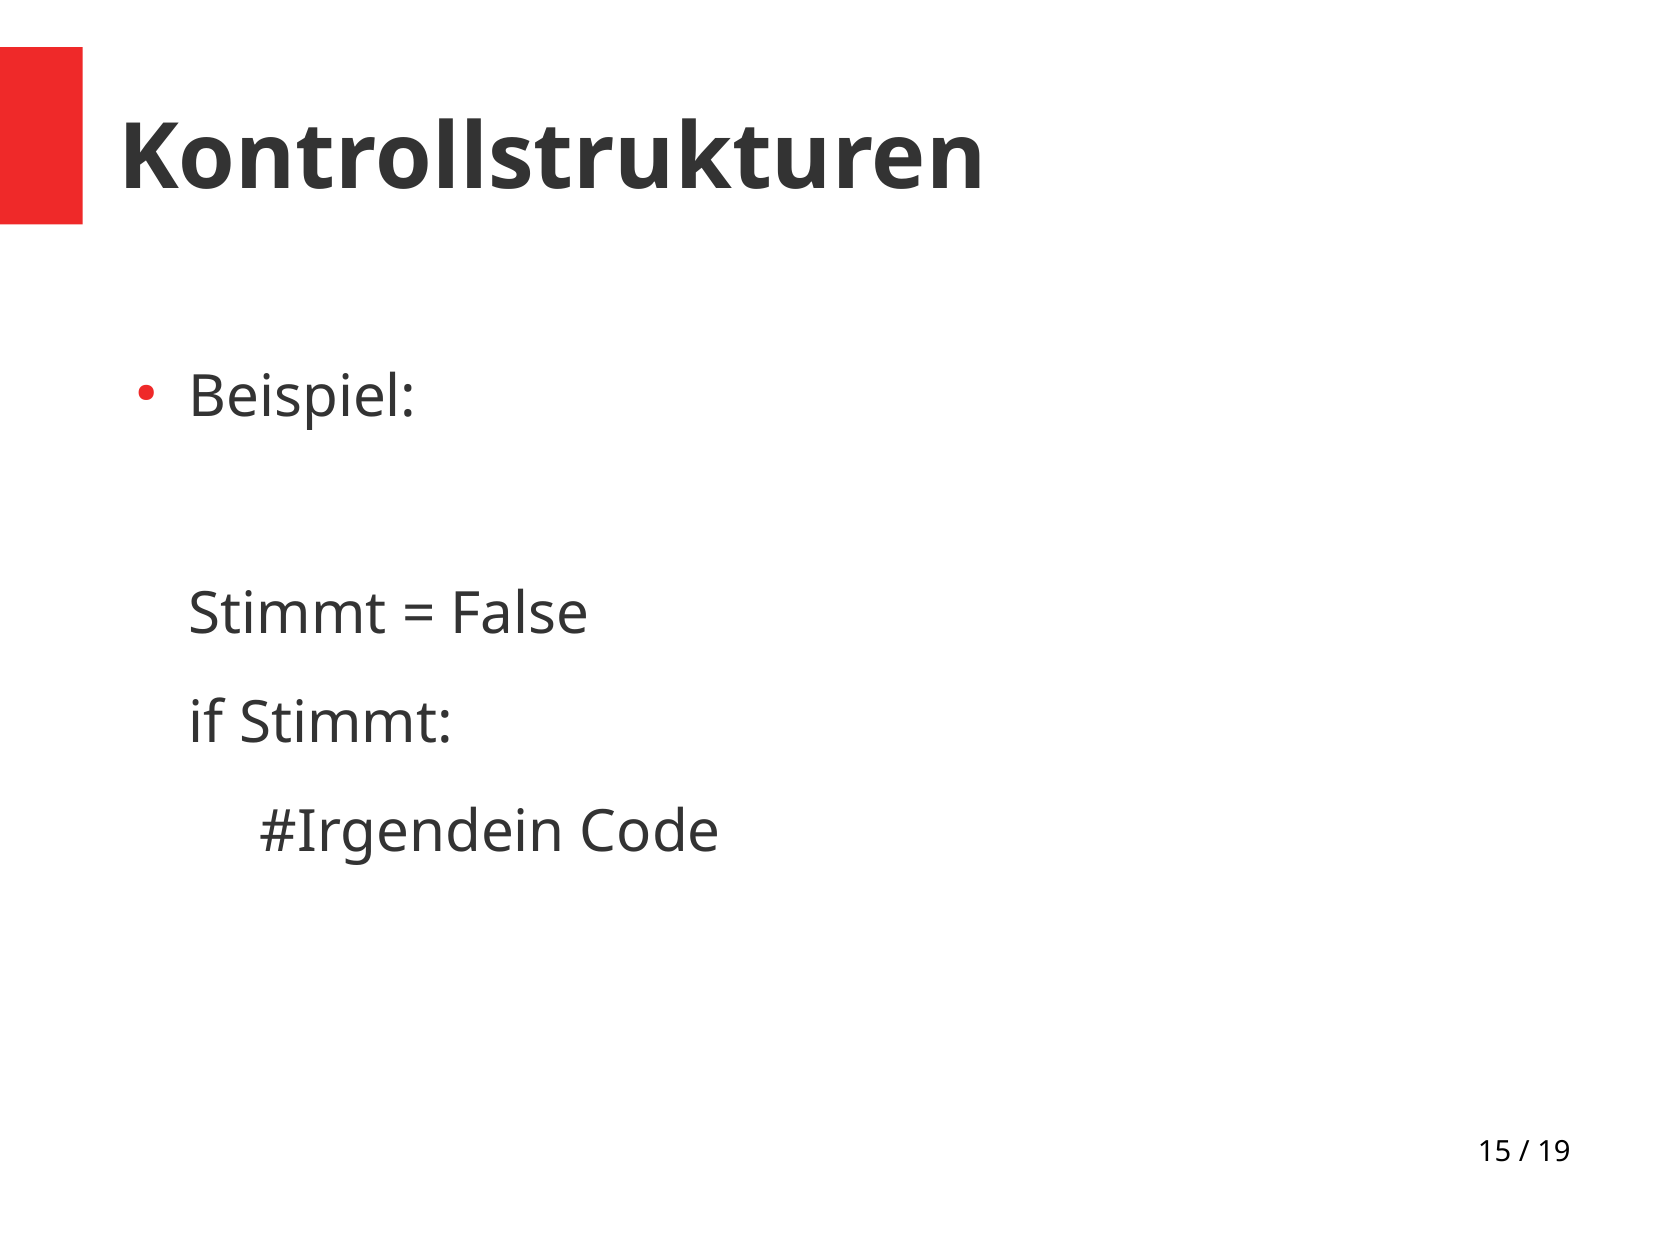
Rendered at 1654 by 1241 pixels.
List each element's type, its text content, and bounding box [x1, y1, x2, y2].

list Beispiel: Stimmt = False if Stimmt: #Irgendein Code [118, 354, 1536, 1074]
title Kontrollstrukturen [118, 49, 1571, 257]
